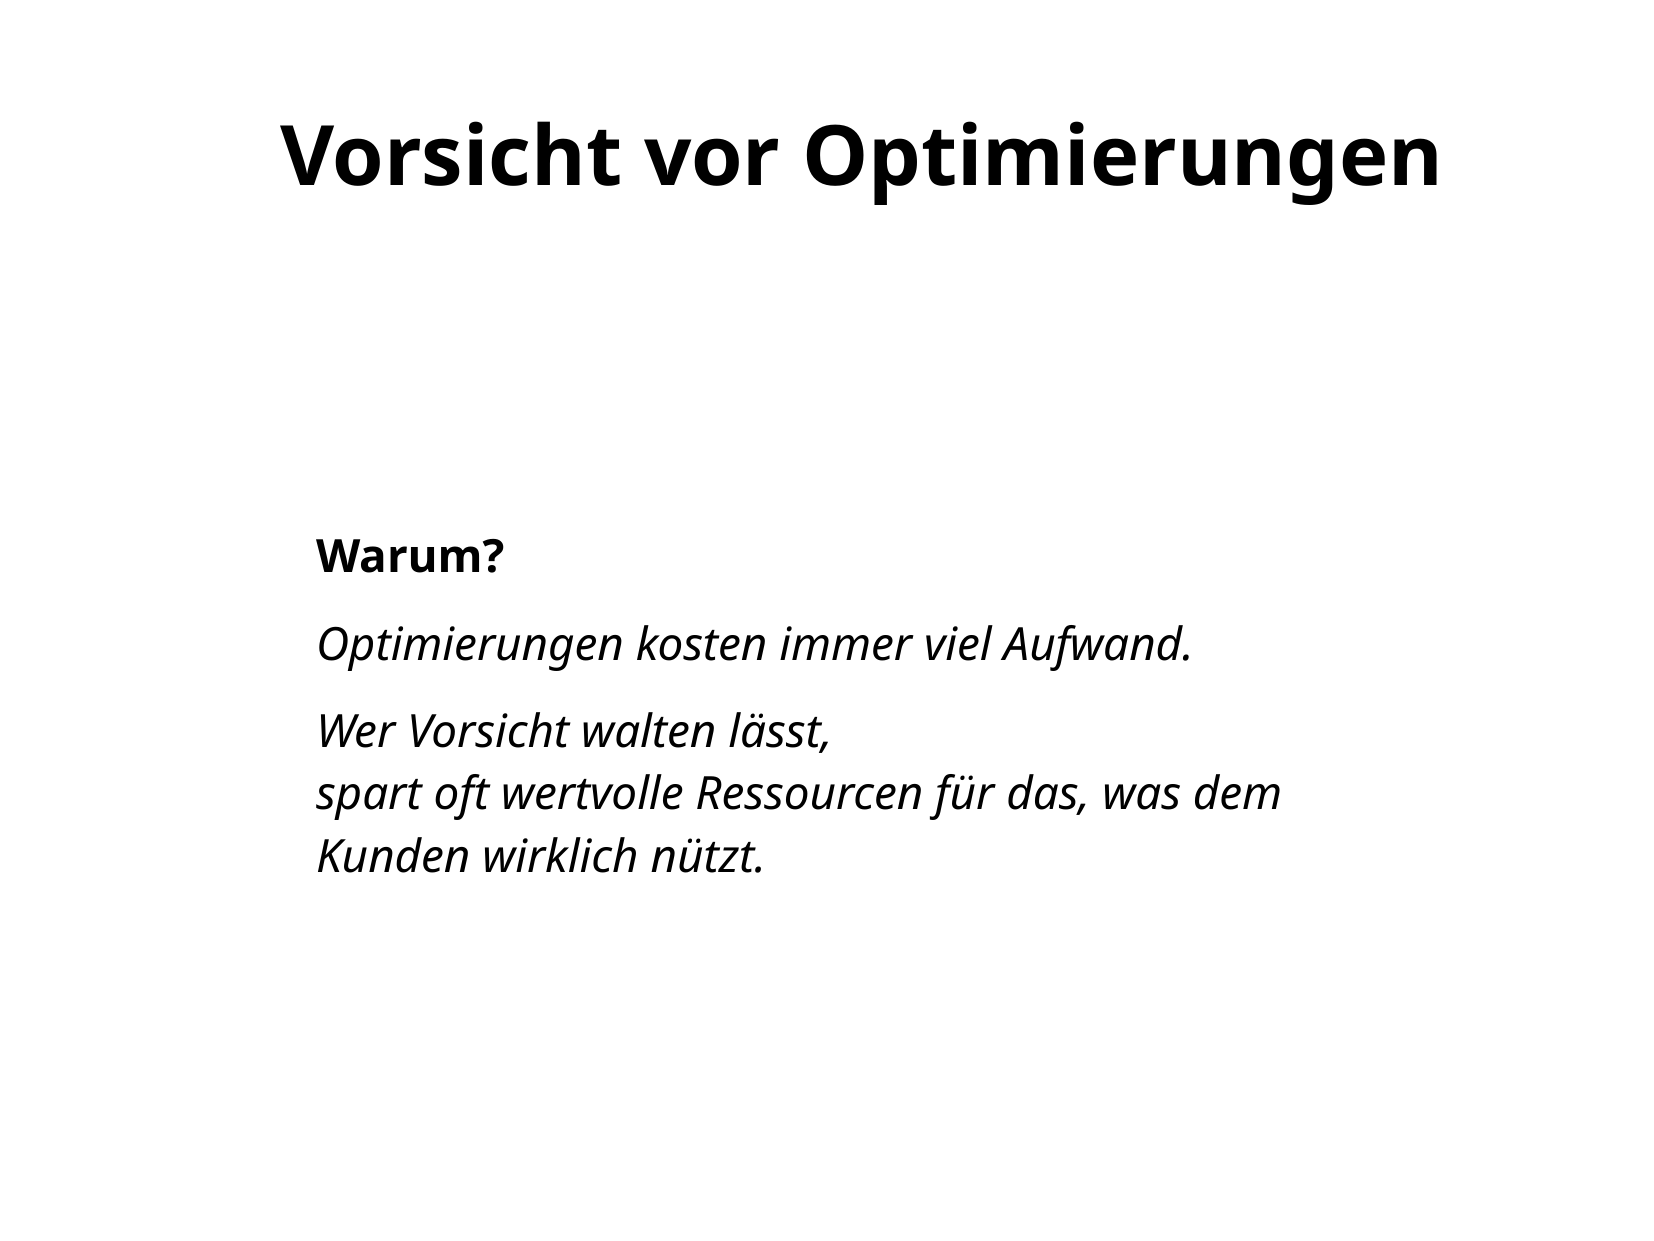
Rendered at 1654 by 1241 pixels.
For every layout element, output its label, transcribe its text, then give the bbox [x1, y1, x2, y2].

text_box Warum? Optimierungen kosten immer viel Aufwand. Wer Vorsicht walten lässt, spart oft wertvolle Ressourcen für das, was dem Kunden wirklich nützt. [301, 516, 1441, 869]
title Vorsicht vor Optimierungen [82, 49, 1571, 257]
